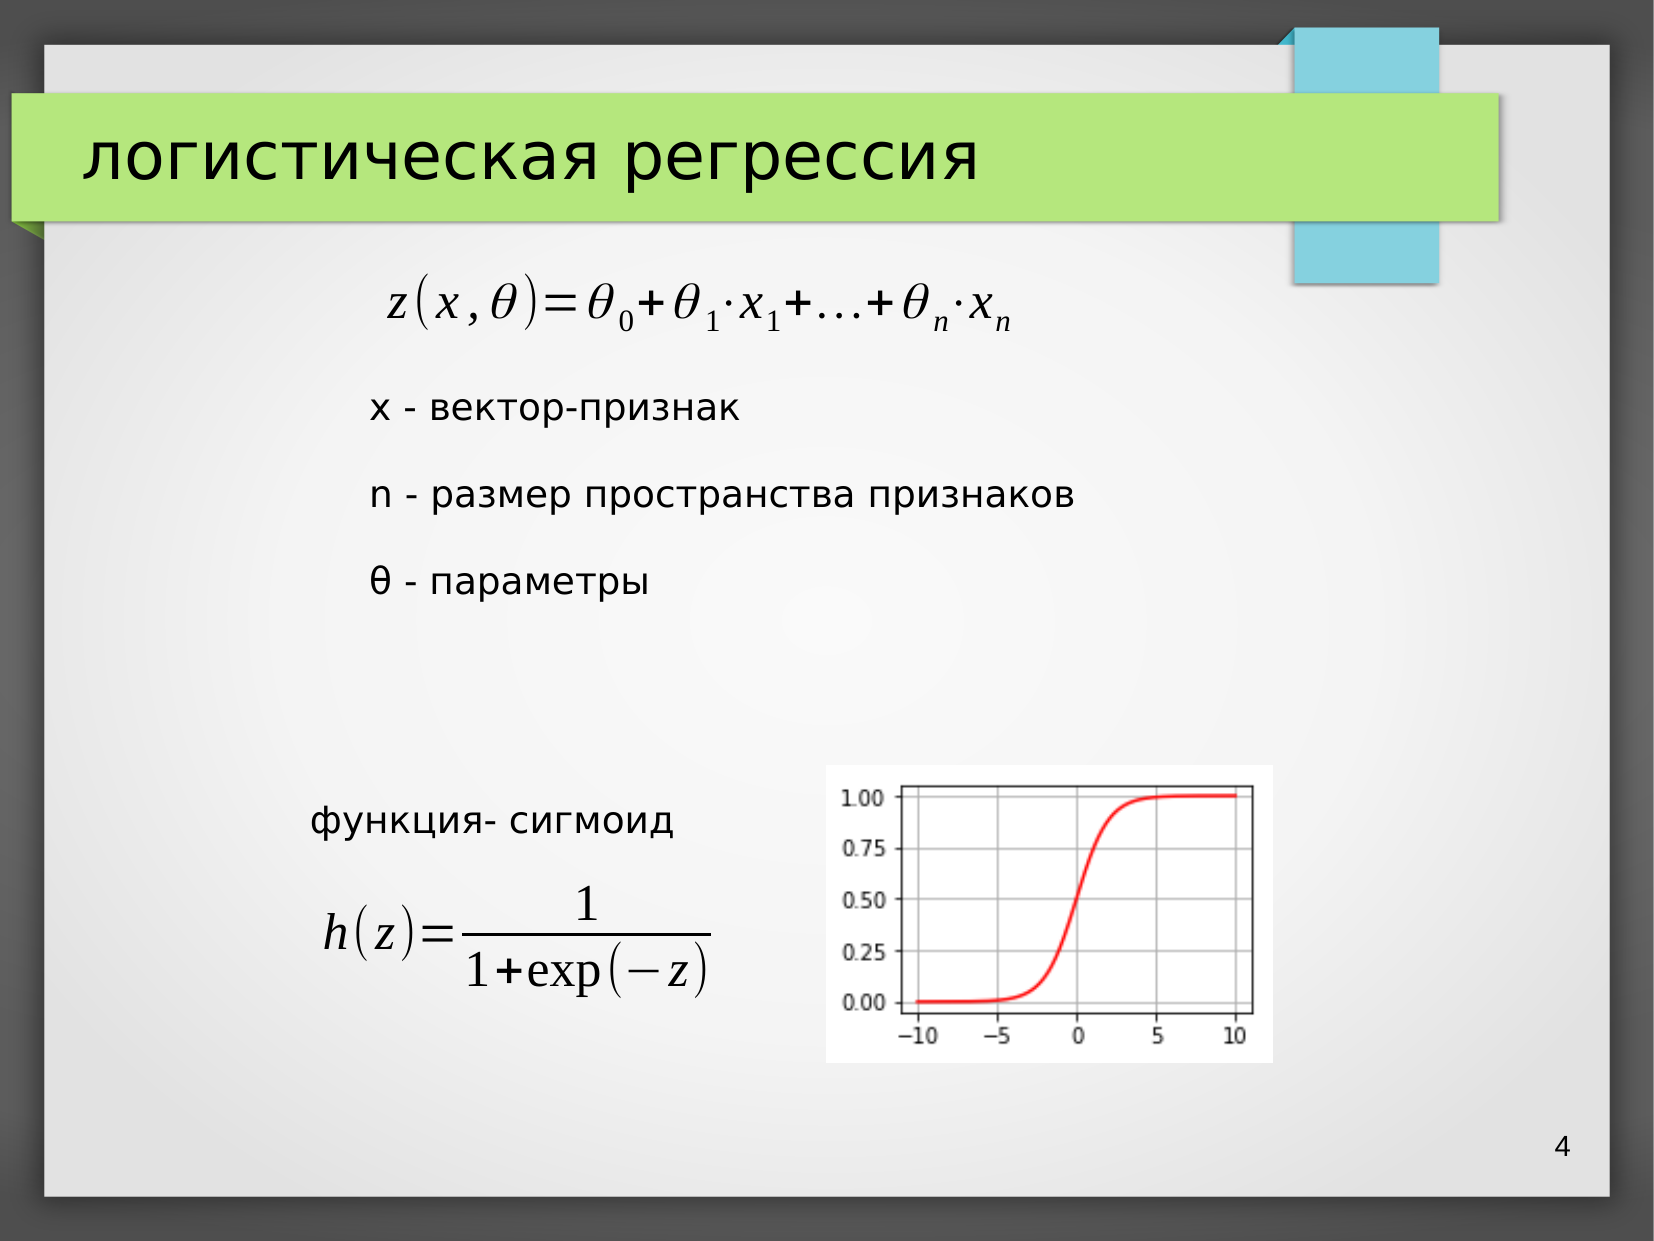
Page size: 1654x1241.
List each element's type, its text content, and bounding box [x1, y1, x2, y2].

text_box x - вектор-признак n - размер пространства признаков θ - параметры [354, 377, 1111, 650]
picture [0, 0, 1654, 1241]
chart [315, 874, 721, 1002]
title логистическая регрессия [81, 108, 1464, 205]
chart [377, 271, 1019, 338]
text_box функция- сигмоид [295, 791, 745, 850]
